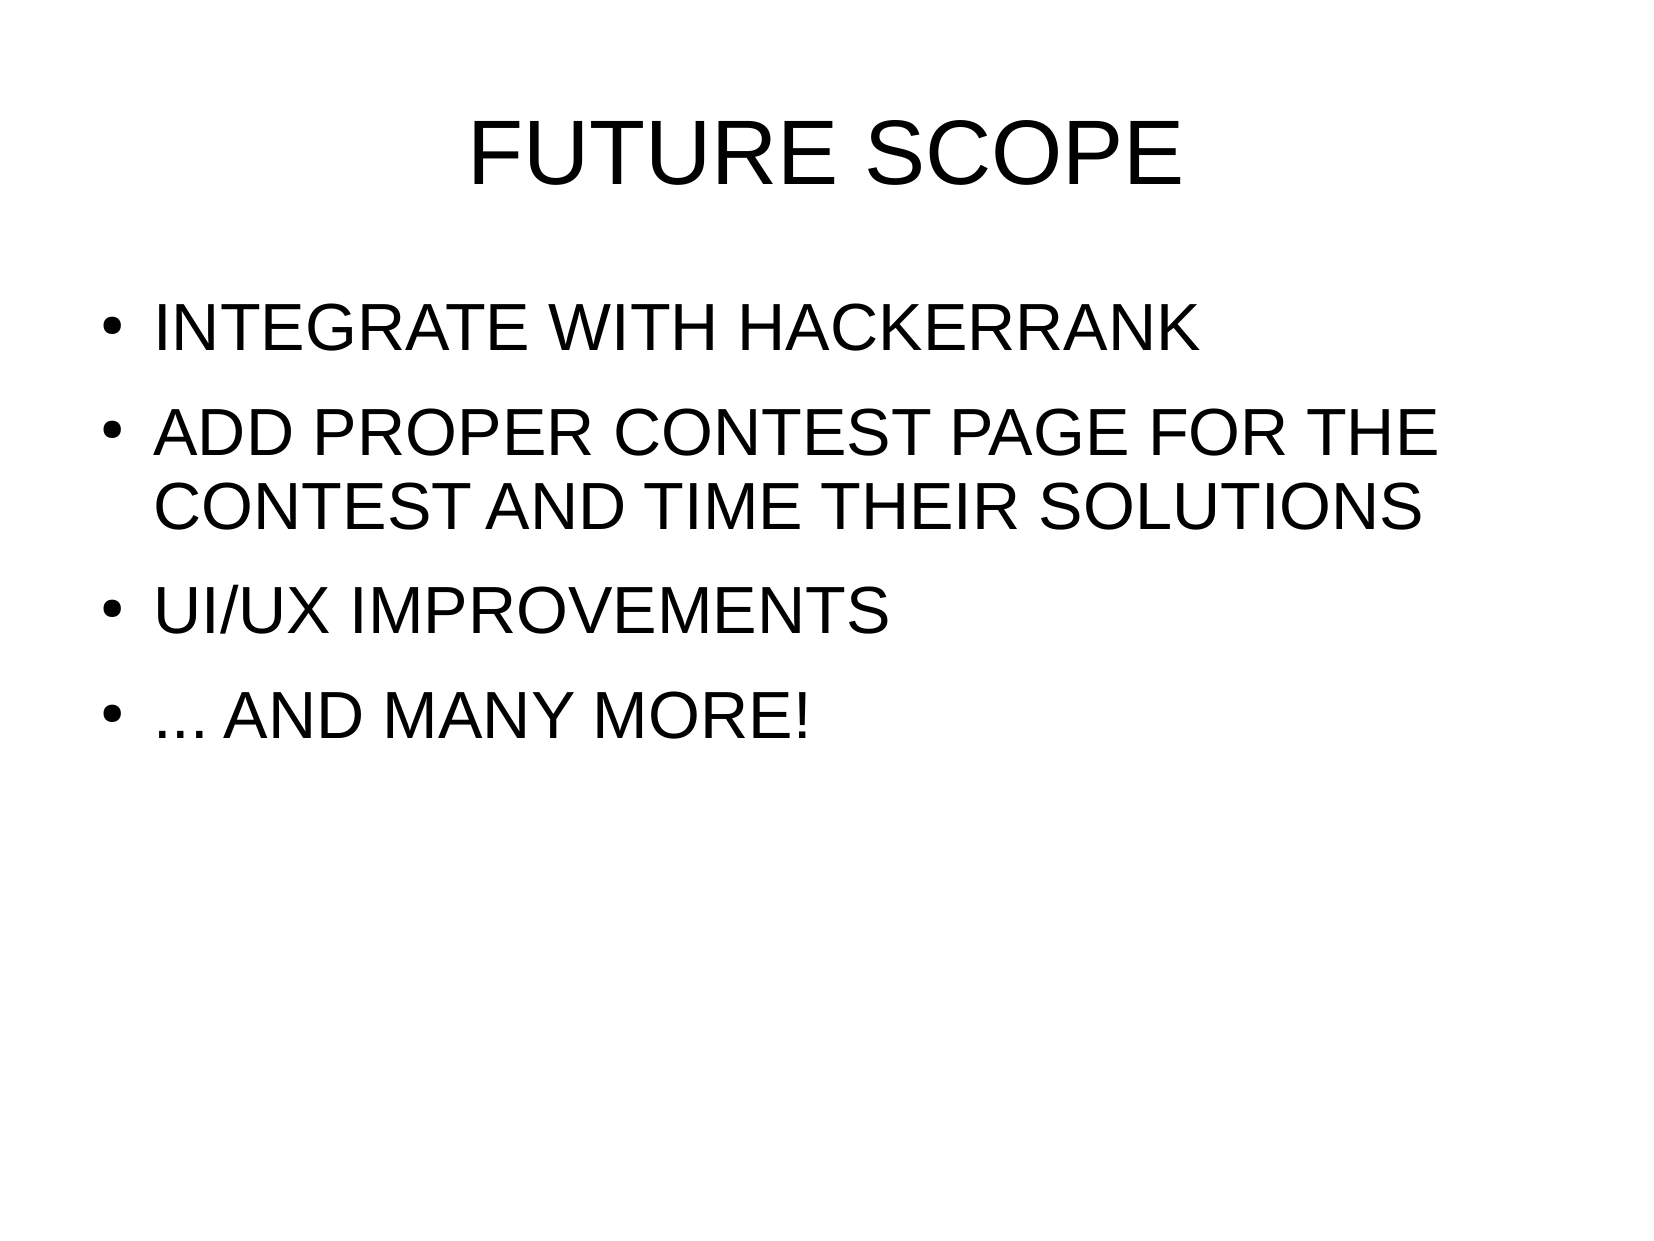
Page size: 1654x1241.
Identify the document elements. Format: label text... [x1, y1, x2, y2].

title FUTURE SCOPE [82, 49, 1571, 257]
list INTEGRATE WITH HACKERRANK ADD PROPER CONTEST PAGE FOR THE CONTEST AND TIME THEIR SOLUTIONS UI/UX IMPROVEMENTS ... AND MANY MORE! [82, 290, 1571, 1010]
